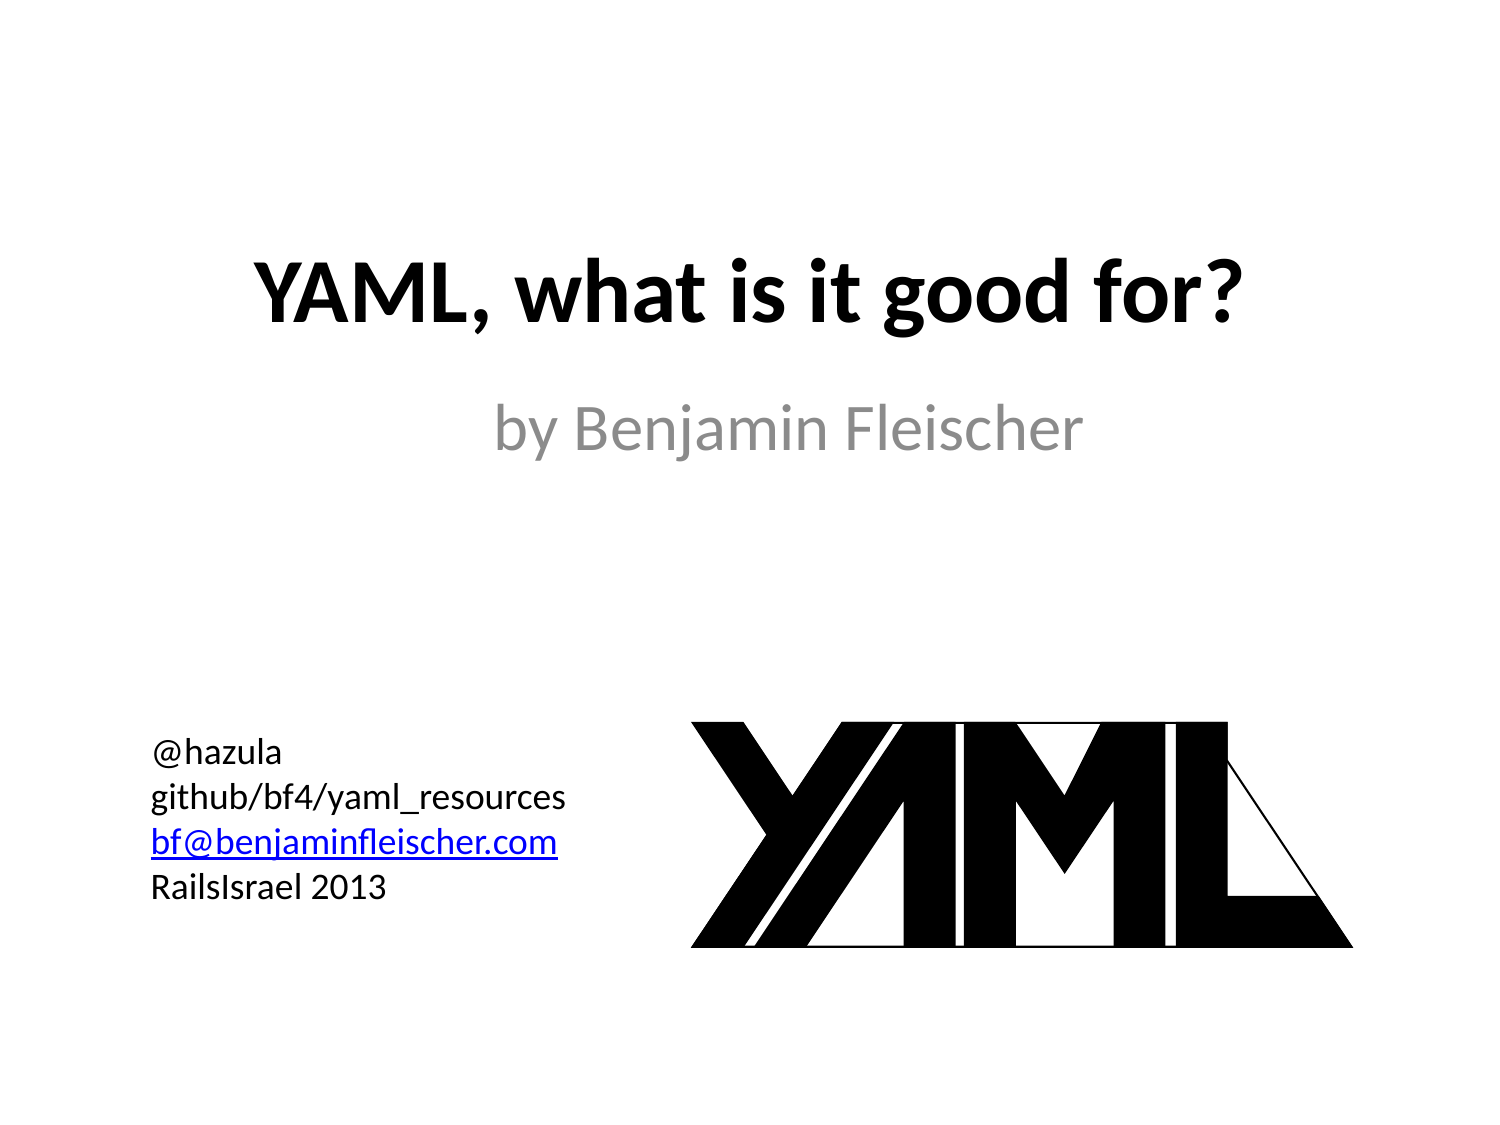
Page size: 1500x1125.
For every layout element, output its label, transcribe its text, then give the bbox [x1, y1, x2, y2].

text_box @hazula github/bf4/yaml_resources bf@benjaminfleischer.com RailsIsrael 2013 [135, 719, 582, 915]
picture [690, 720, 1357, 950]
title YAML, what is it good for? [113, 165, 1389, 407]
subtitle by Benjamin Fleischer [170, 376, 1410, 664]
